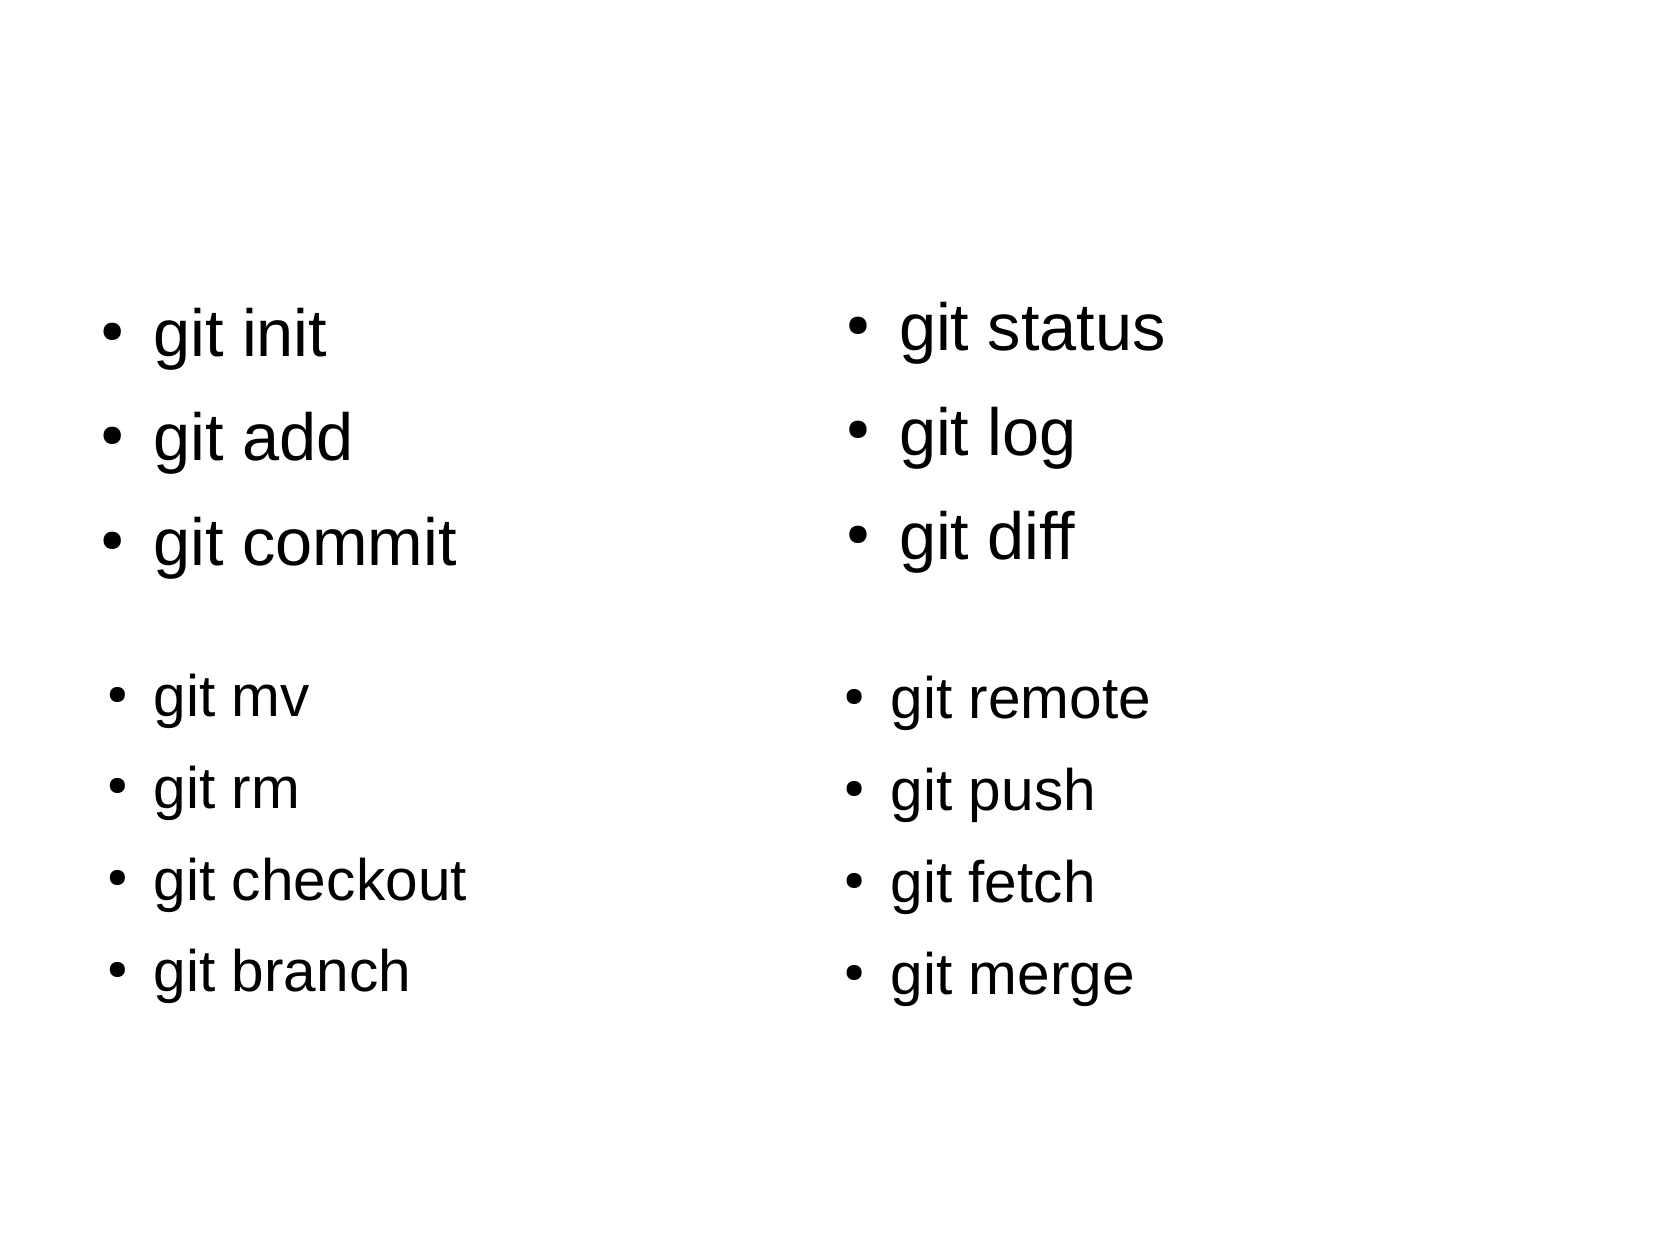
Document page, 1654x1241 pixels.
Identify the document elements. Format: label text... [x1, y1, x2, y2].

list git remote git push git fetch git merge [828, 665, 1539, 1009]
list git init git add git commit [82, 296, 793, 640]
list git mv git rm git checkout git branch [91, 663, 802, 1007]
list git status git log git diff [828, 290, 1539, 634]
